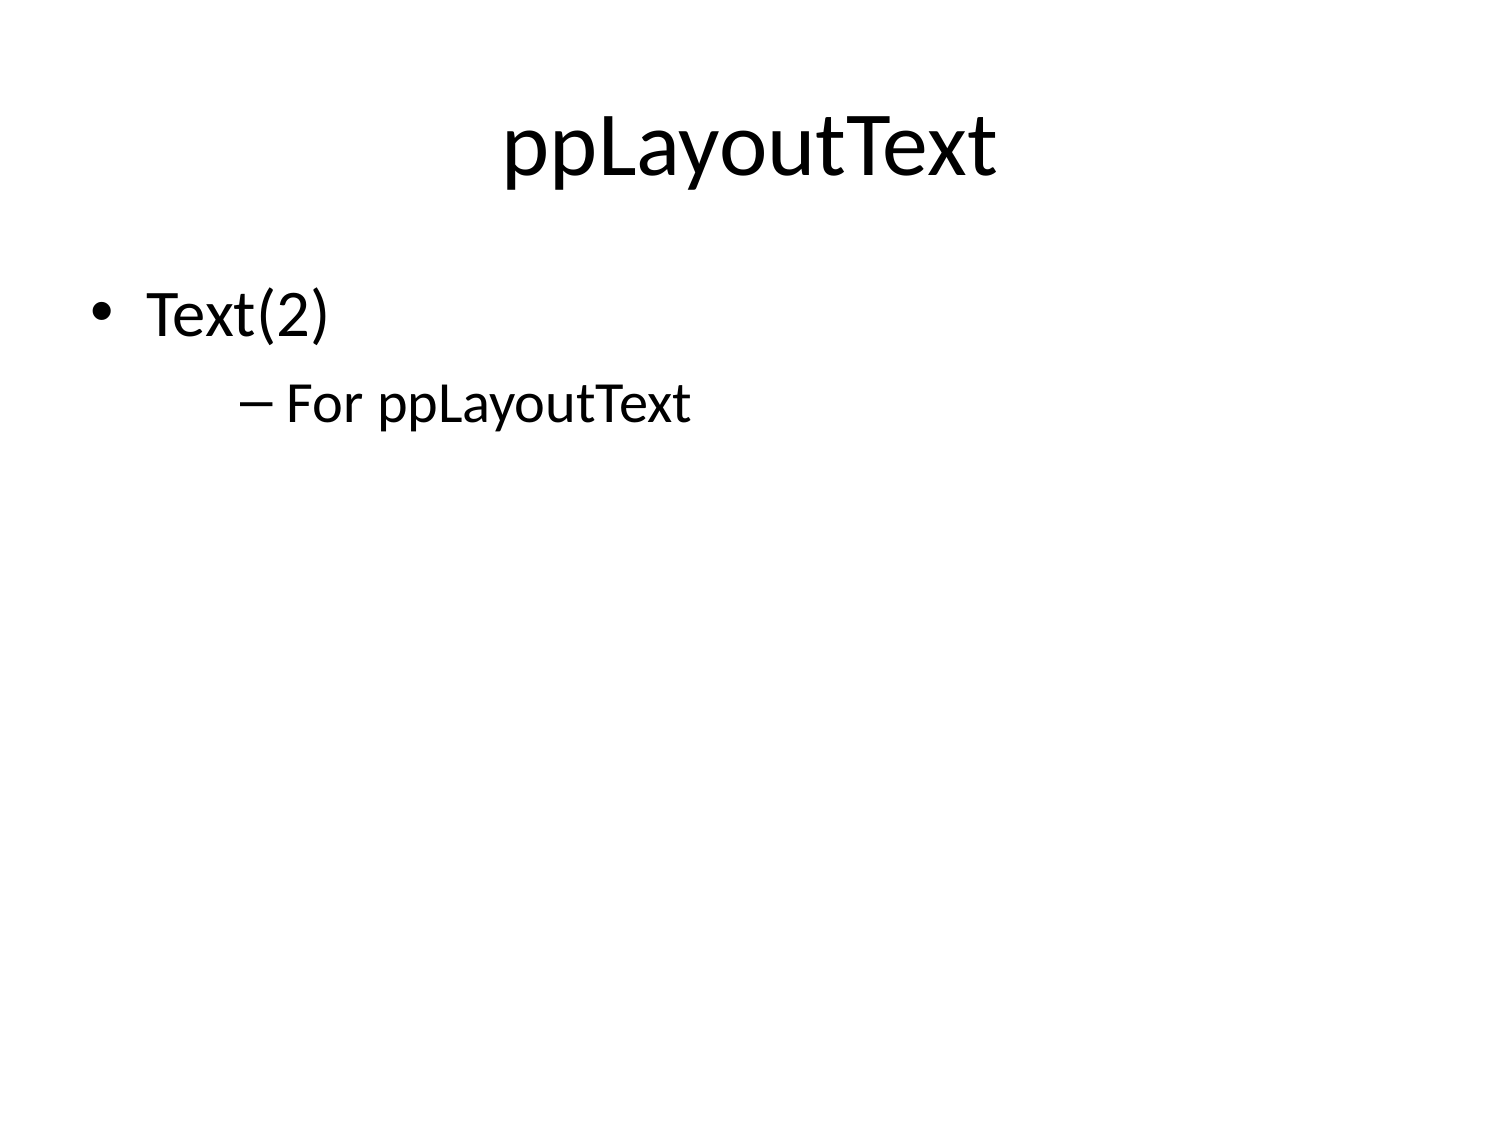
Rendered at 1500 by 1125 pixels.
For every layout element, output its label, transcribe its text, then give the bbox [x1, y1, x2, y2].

title ppLayoutText [75, 45, 1426, 233]
list Text(2) For ppLayoutText [75, 262, 1426, 1005]
